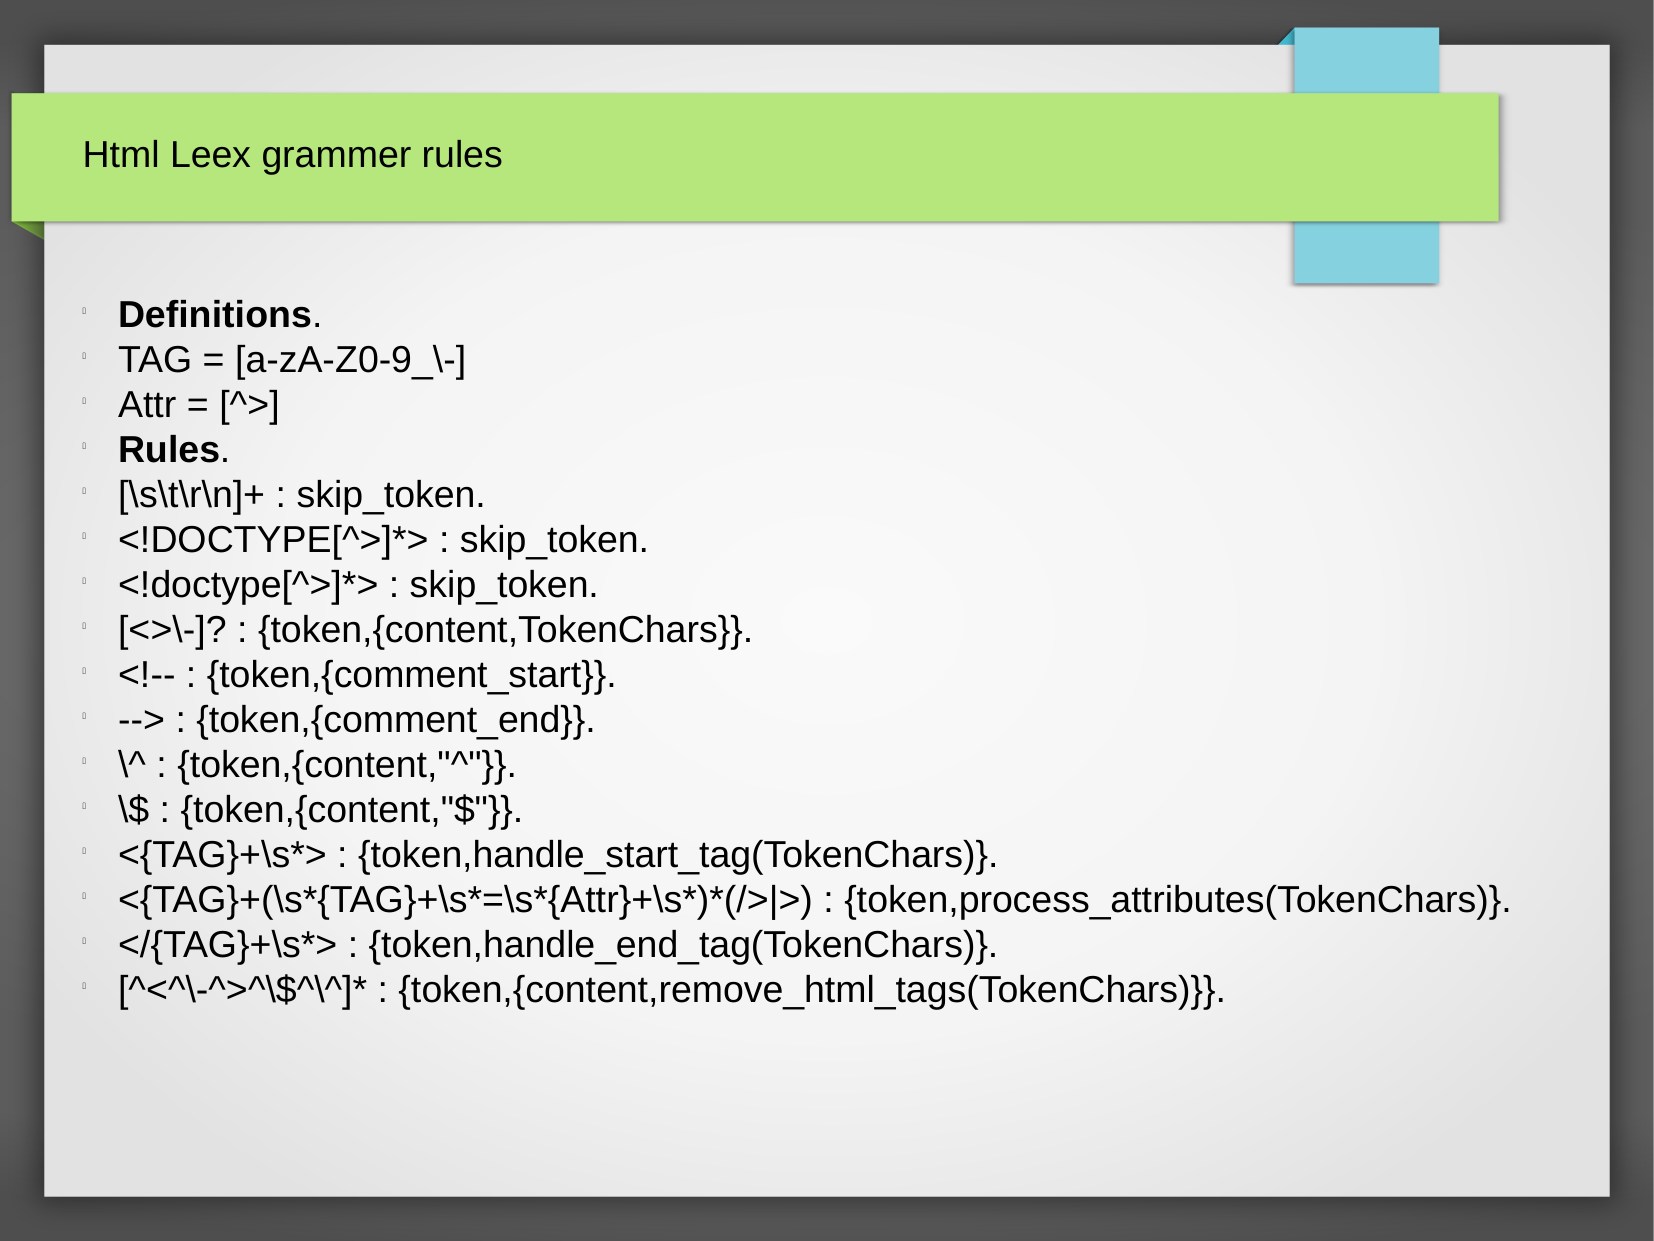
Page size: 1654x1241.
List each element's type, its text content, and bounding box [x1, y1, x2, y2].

text_box Definitions. TAG = [a-zA-Z0-9_\-] Attr = [^>] Rules. [\s\t\r\n]+ : skip_token. <!DOCTYPE[^>]*> : skip_token. <!doctype[^>]*> : skip_token. [<>\-]? : {token,{content,TokenChars}}. <!-- : {token,{comment_start}}. --> : {token,{comment_end}}. \^ : {token,{content,"^"}}. \$ : {token,{content,"$"}}. <{TAG}+\s*> : {token,handle_start_tag(TokenChars)}. <{TAG}+(\s*{TAG}+\s*=\s*{Attr}+\s*)*(/>|>) : {token,process_attributes(TokenChars)}. </{TAG}+\s*> : {token,handle_end_tag(TokenChars)}. [^<^\-^>^\$^\^]* : {token,{content,remove_html_tags(TokenChars)}}. [82, 290, 1571, 1010]
picture [0, 0, 1654, 1241]
text_box Html Leex grammer rules [82, 49, 1571, 257]
